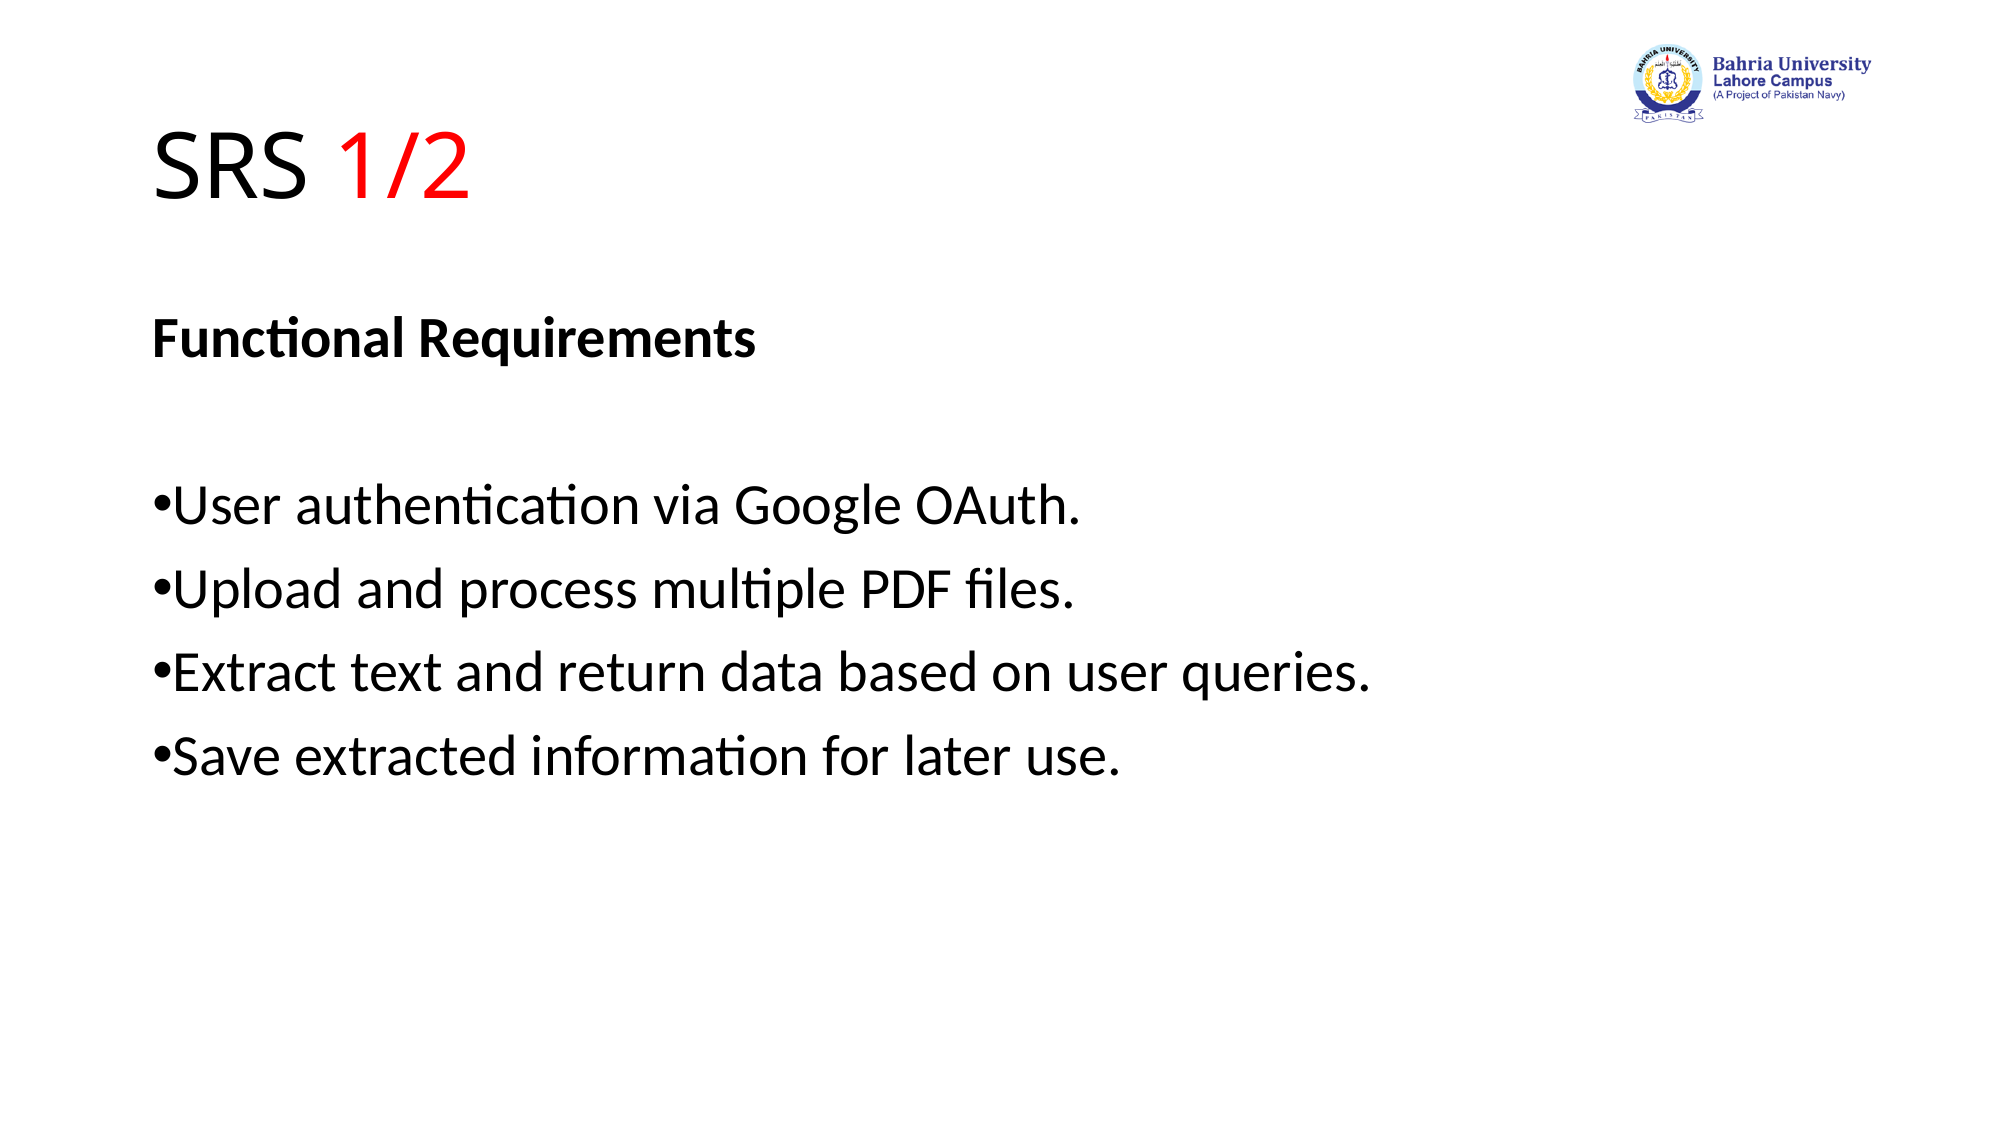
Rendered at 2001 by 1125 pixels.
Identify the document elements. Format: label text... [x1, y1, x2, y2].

picture [1625, 41, 1952, 134]
title SRS 1/2 [137, 59, 1863, 278]
list Functional Requirements User authentication via Google OAuth. Upload and process multiple PDF files. Extract text and return data based on user queries. Save extracted information for later use. [137, 299, 1863, 1014]
